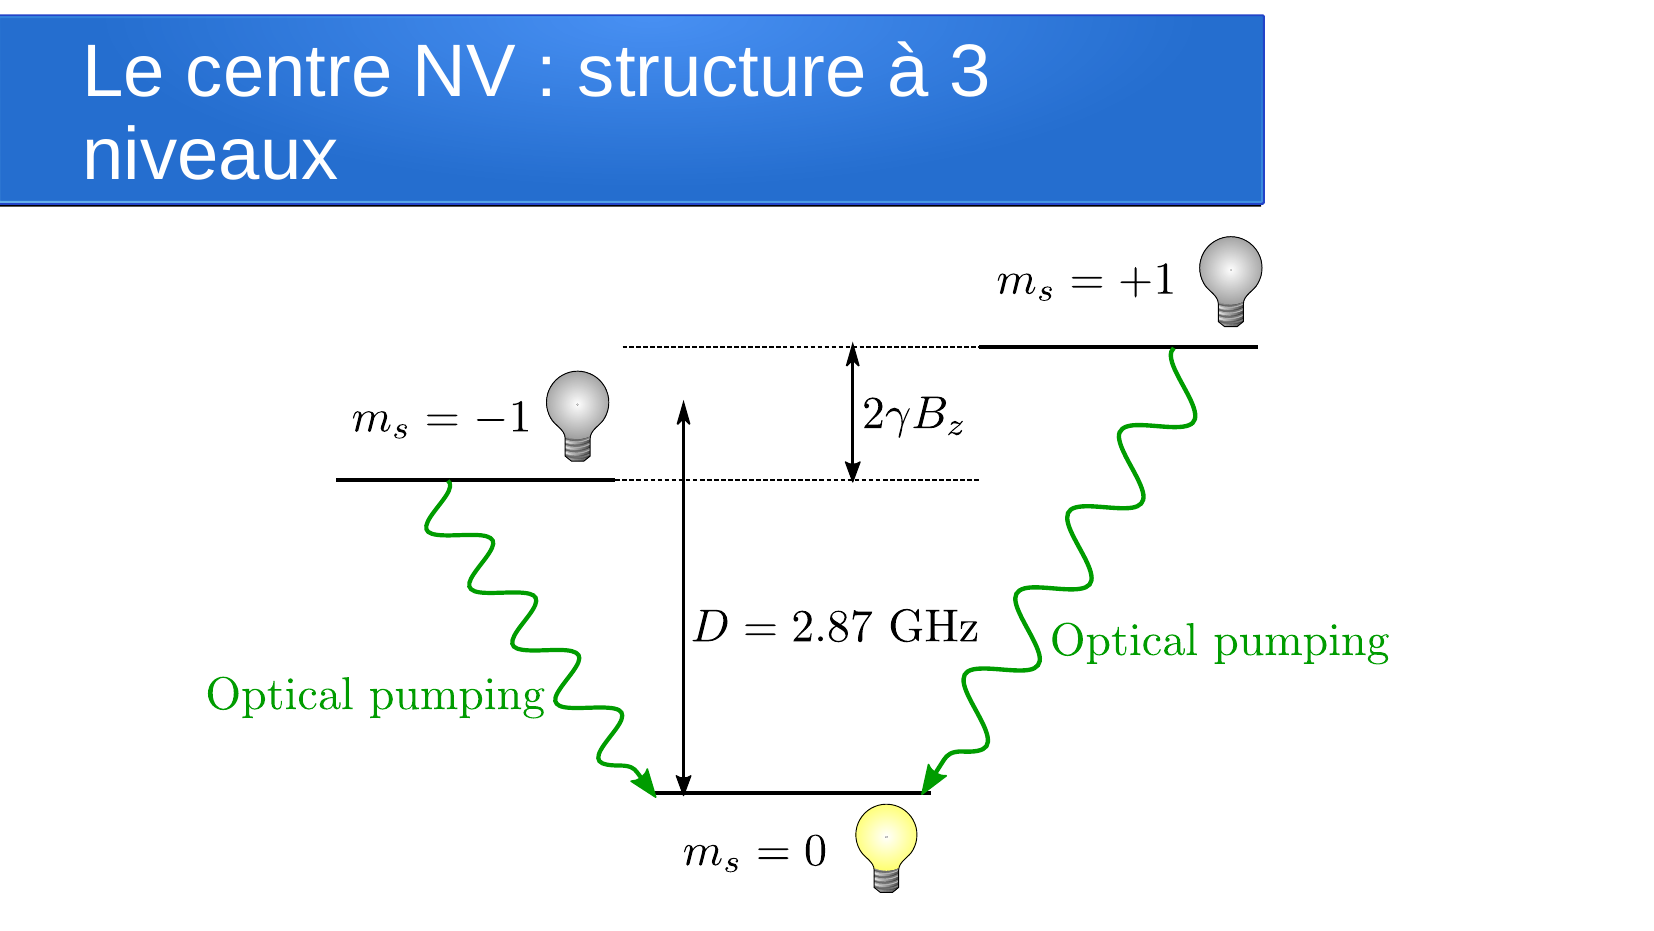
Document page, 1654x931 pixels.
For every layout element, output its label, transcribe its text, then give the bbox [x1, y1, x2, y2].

picture [203, 236, 1394, 893]
title Le centre NV : structure à 3 niveaux [82, 29, 1235, 196]
